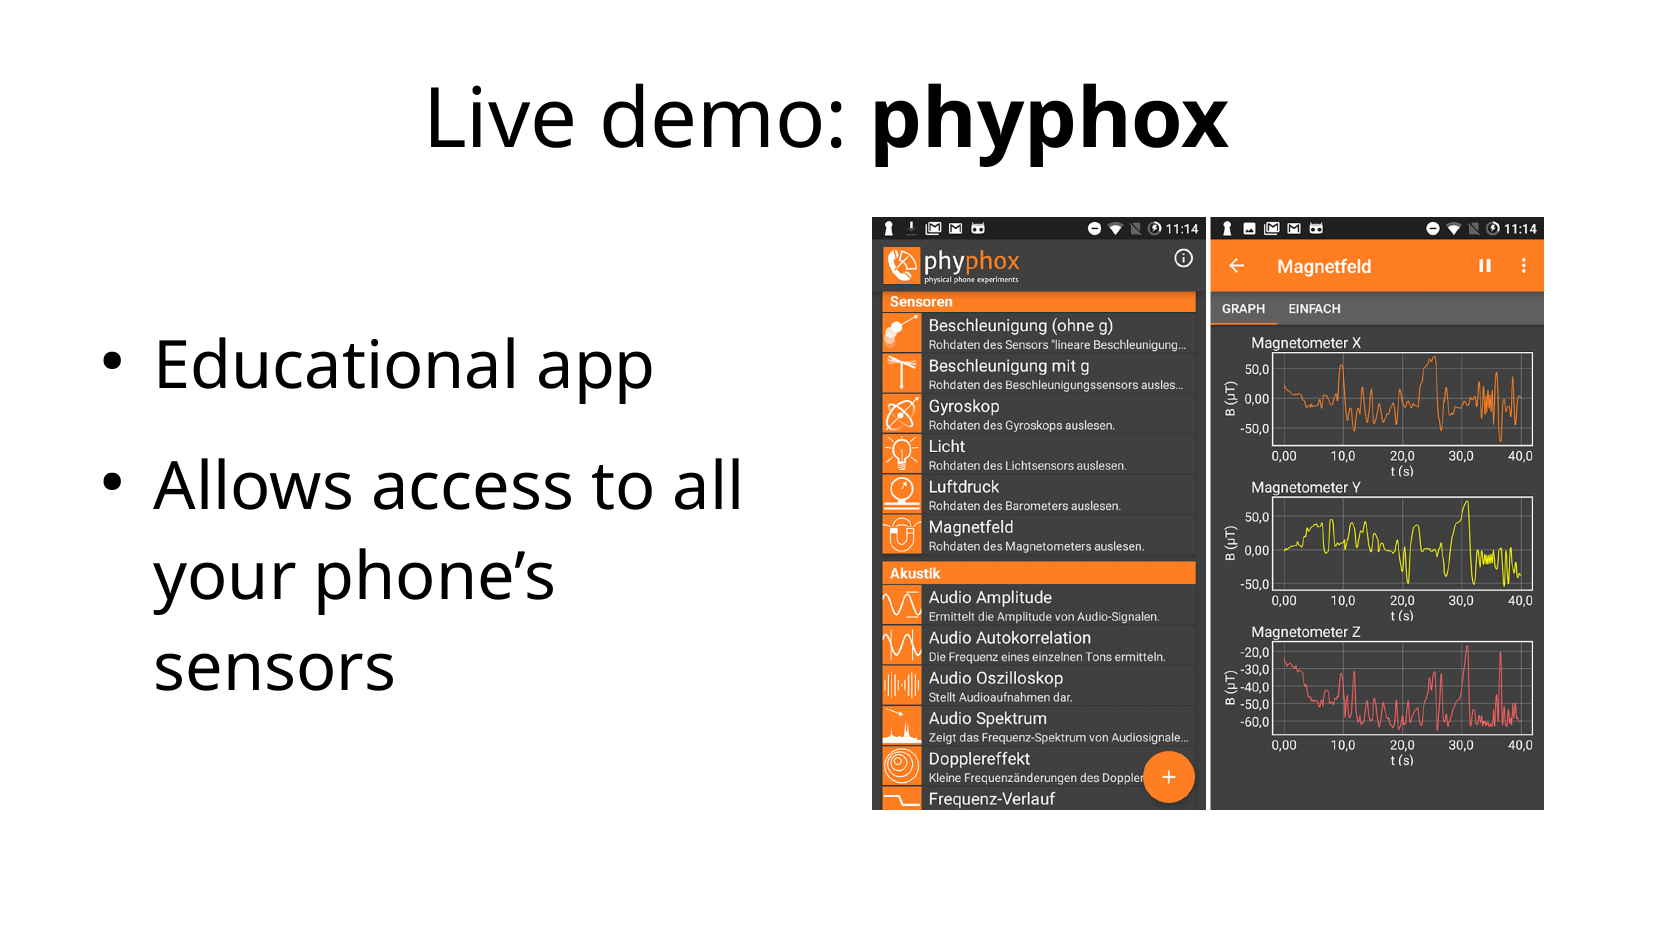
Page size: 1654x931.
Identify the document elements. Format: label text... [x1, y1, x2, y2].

list Educational app Allows access to all your phone’s sensors [82, 217, 809, 811]
title Live demo: phyphox [82, 37, 1571, 193]
picture [872, 217, 1544, 810]
